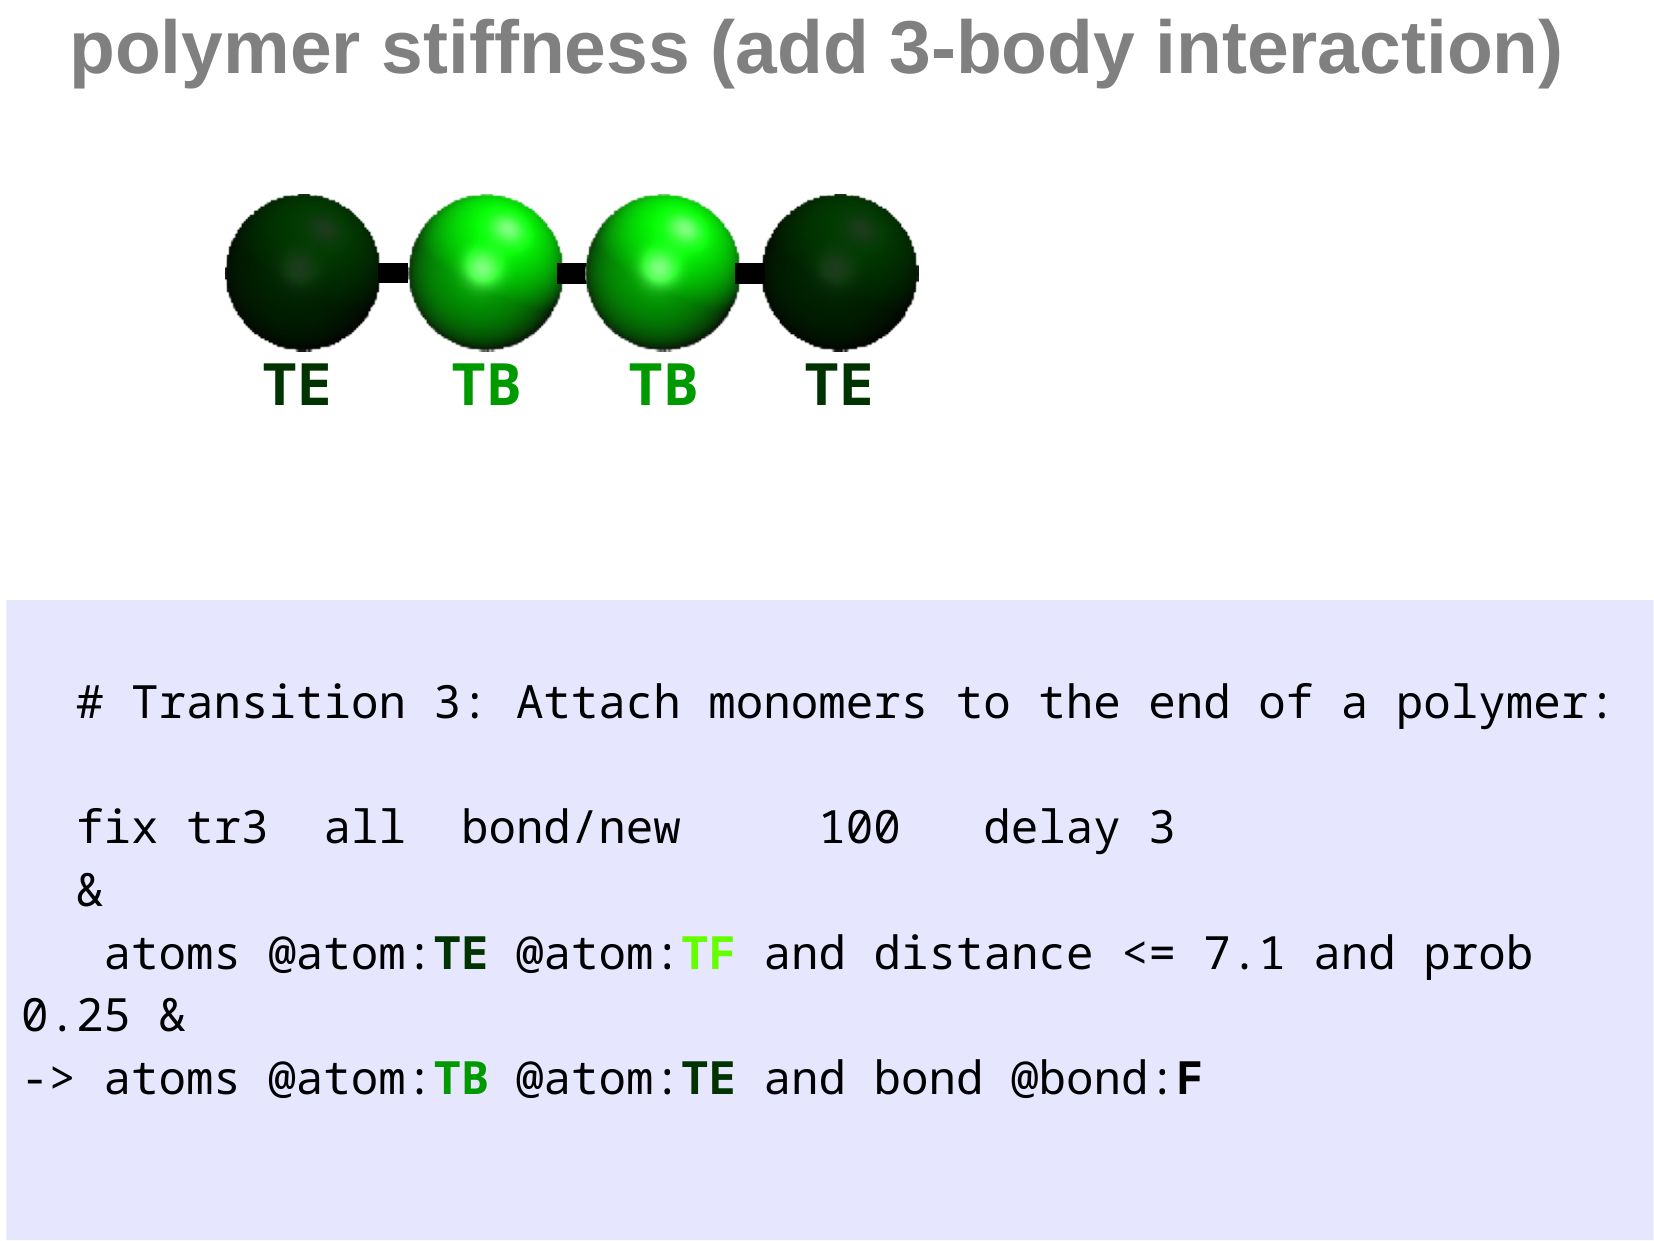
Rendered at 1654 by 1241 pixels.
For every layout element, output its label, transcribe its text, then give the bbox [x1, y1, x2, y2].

text_box TE [192, 335, 381, 409]
text_box # Transition 3: Attach monomers to the end of a polymer: fix tr3 all bond/new 100 delay 3 & atoms @atom:TE @atom:TF and distance <= 7.1 and prob 0.25 & -> atoms @atom:TB @atom:TE and bond @bond:F [6, 600, 1654, 1241]
picture [585, 194, 742, 352]
picture [225, 194, 382, 352]
text_box polymer stiffness (add 3-body interaction) [0, 0, 1635, 140]
text_box TB [558, 352, 735, 410]
picture [761, 194, 919, 336]
text_box TE [735, 336, 946, 410]
picture [408, 194, 565, 335]
text_box TB [381, 335, 592, 409]
